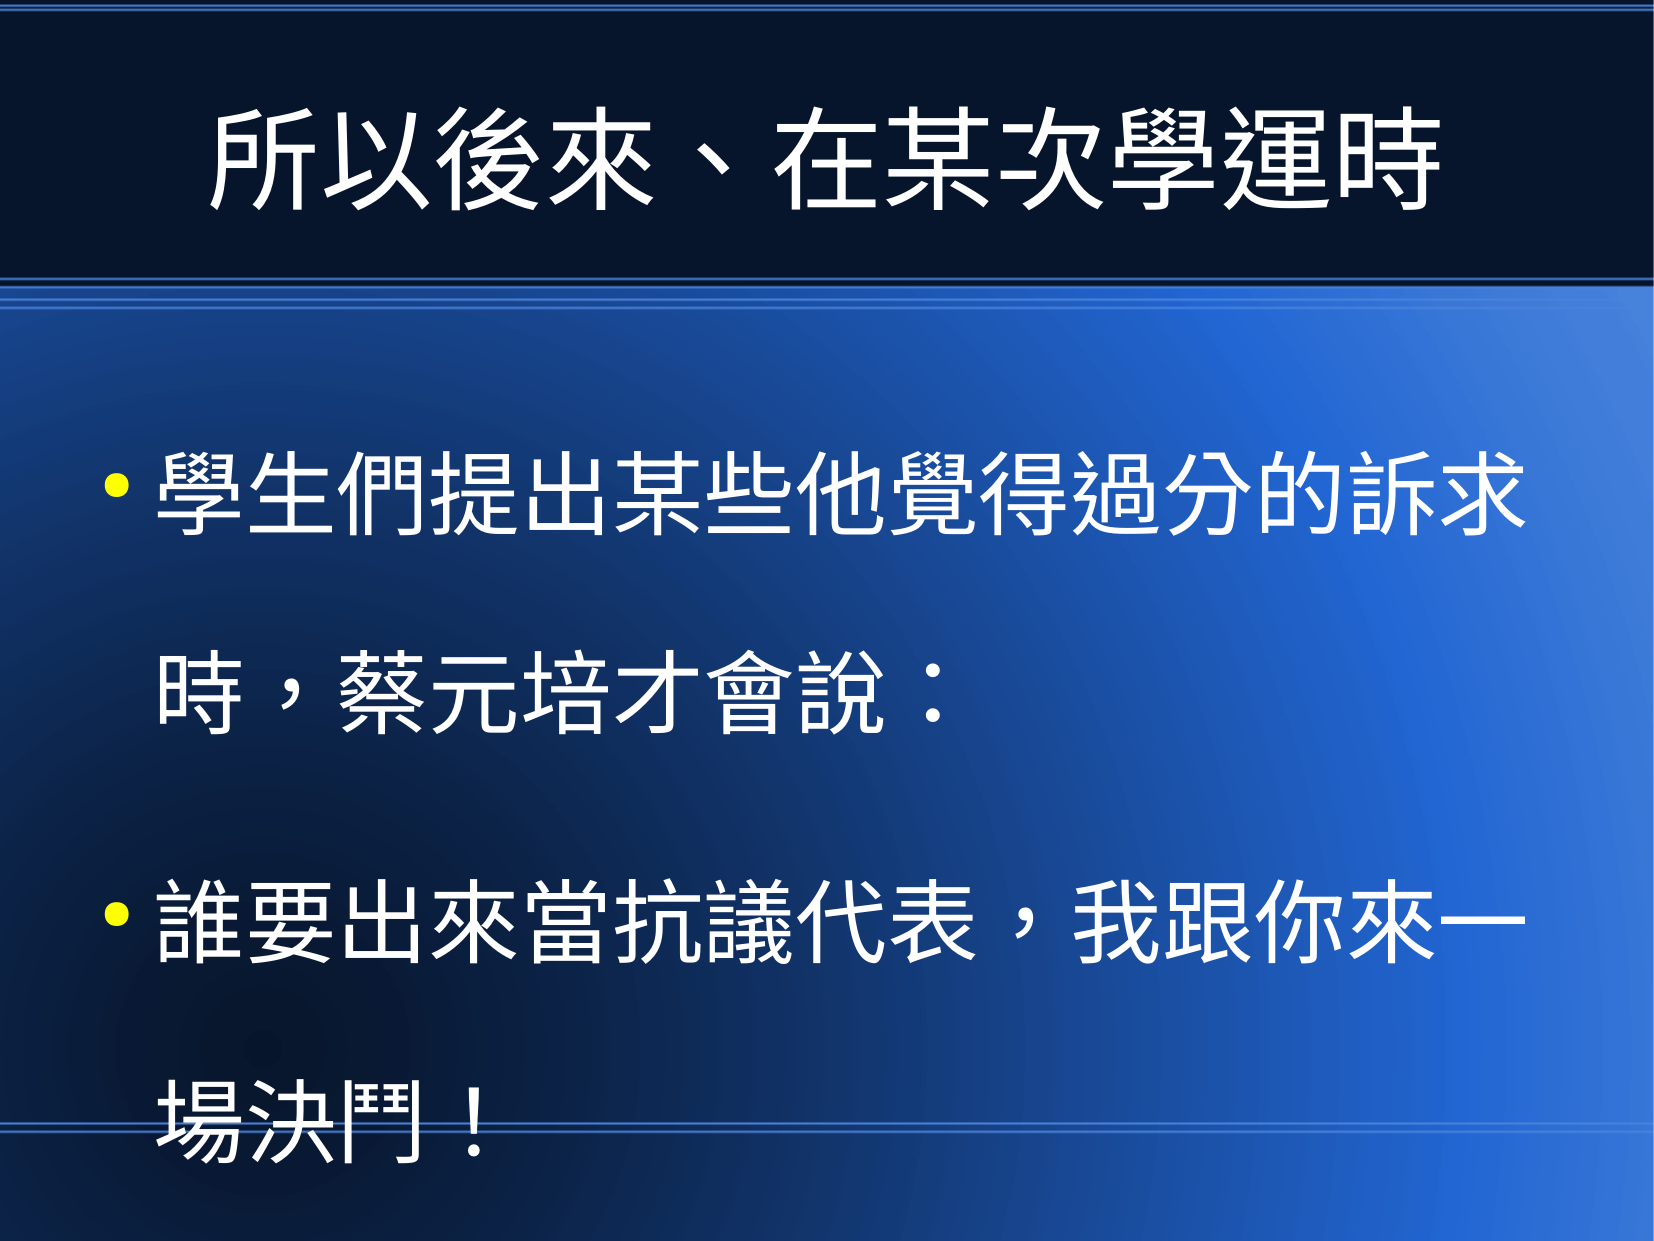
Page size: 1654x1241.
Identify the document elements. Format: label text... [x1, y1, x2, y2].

picture [0, 0, 1654, 1241]
list 學生們提出某些他覺得過分的訴求時，蔡元培才會說： 誰要出來當抗議代表，我跟你來一場決鬥！ [82, 355, 1571, 1241]
title 所以後來、在某次學運時 [82, 49, 1571, 257]
